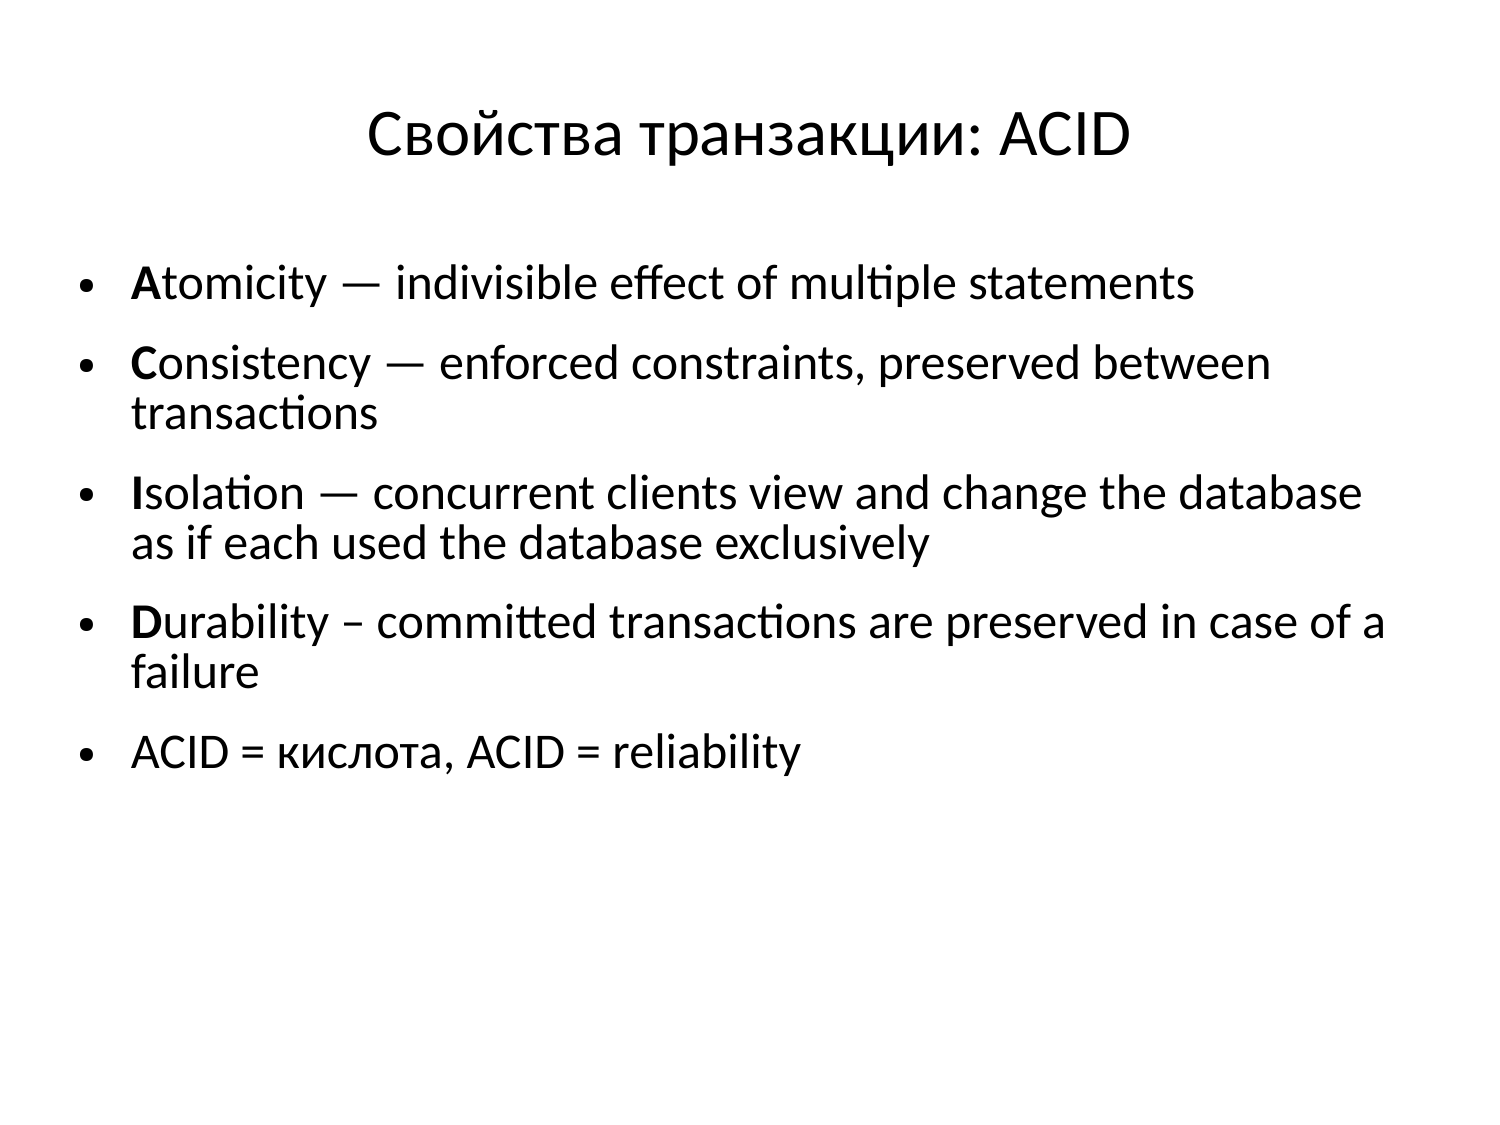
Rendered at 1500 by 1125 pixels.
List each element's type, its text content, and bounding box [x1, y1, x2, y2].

list Atomicity — indivisible effect of multiple statements Consistency — enforced constraints, preserved between transactions Isolation — concurrent clients view and change the database as if each used the database exclusively Durability – committed transactions are preserved in case of a failure ACID = кислота, ACID = reliability [60, 262, 1411, 1005]
title Свойства транзакции: ACID [75, 45, 1425, 233]
